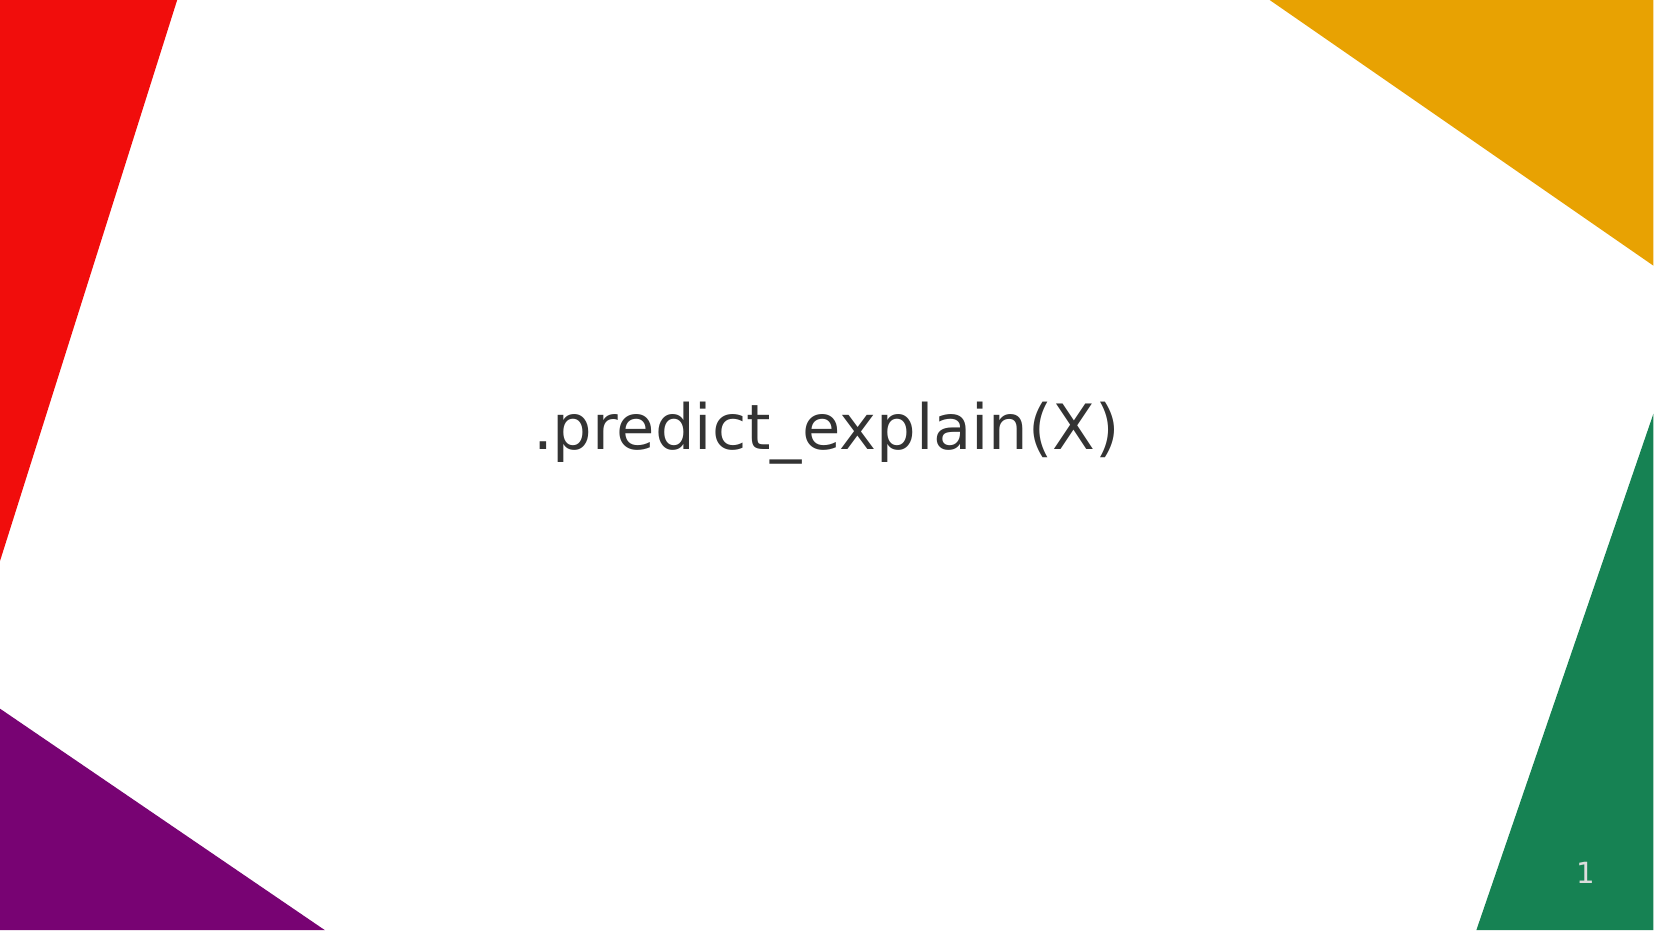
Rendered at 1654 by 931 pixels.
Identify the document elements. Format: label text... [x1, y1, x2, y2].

title .predict_explain(X) [118, 354, 1536, 502]
